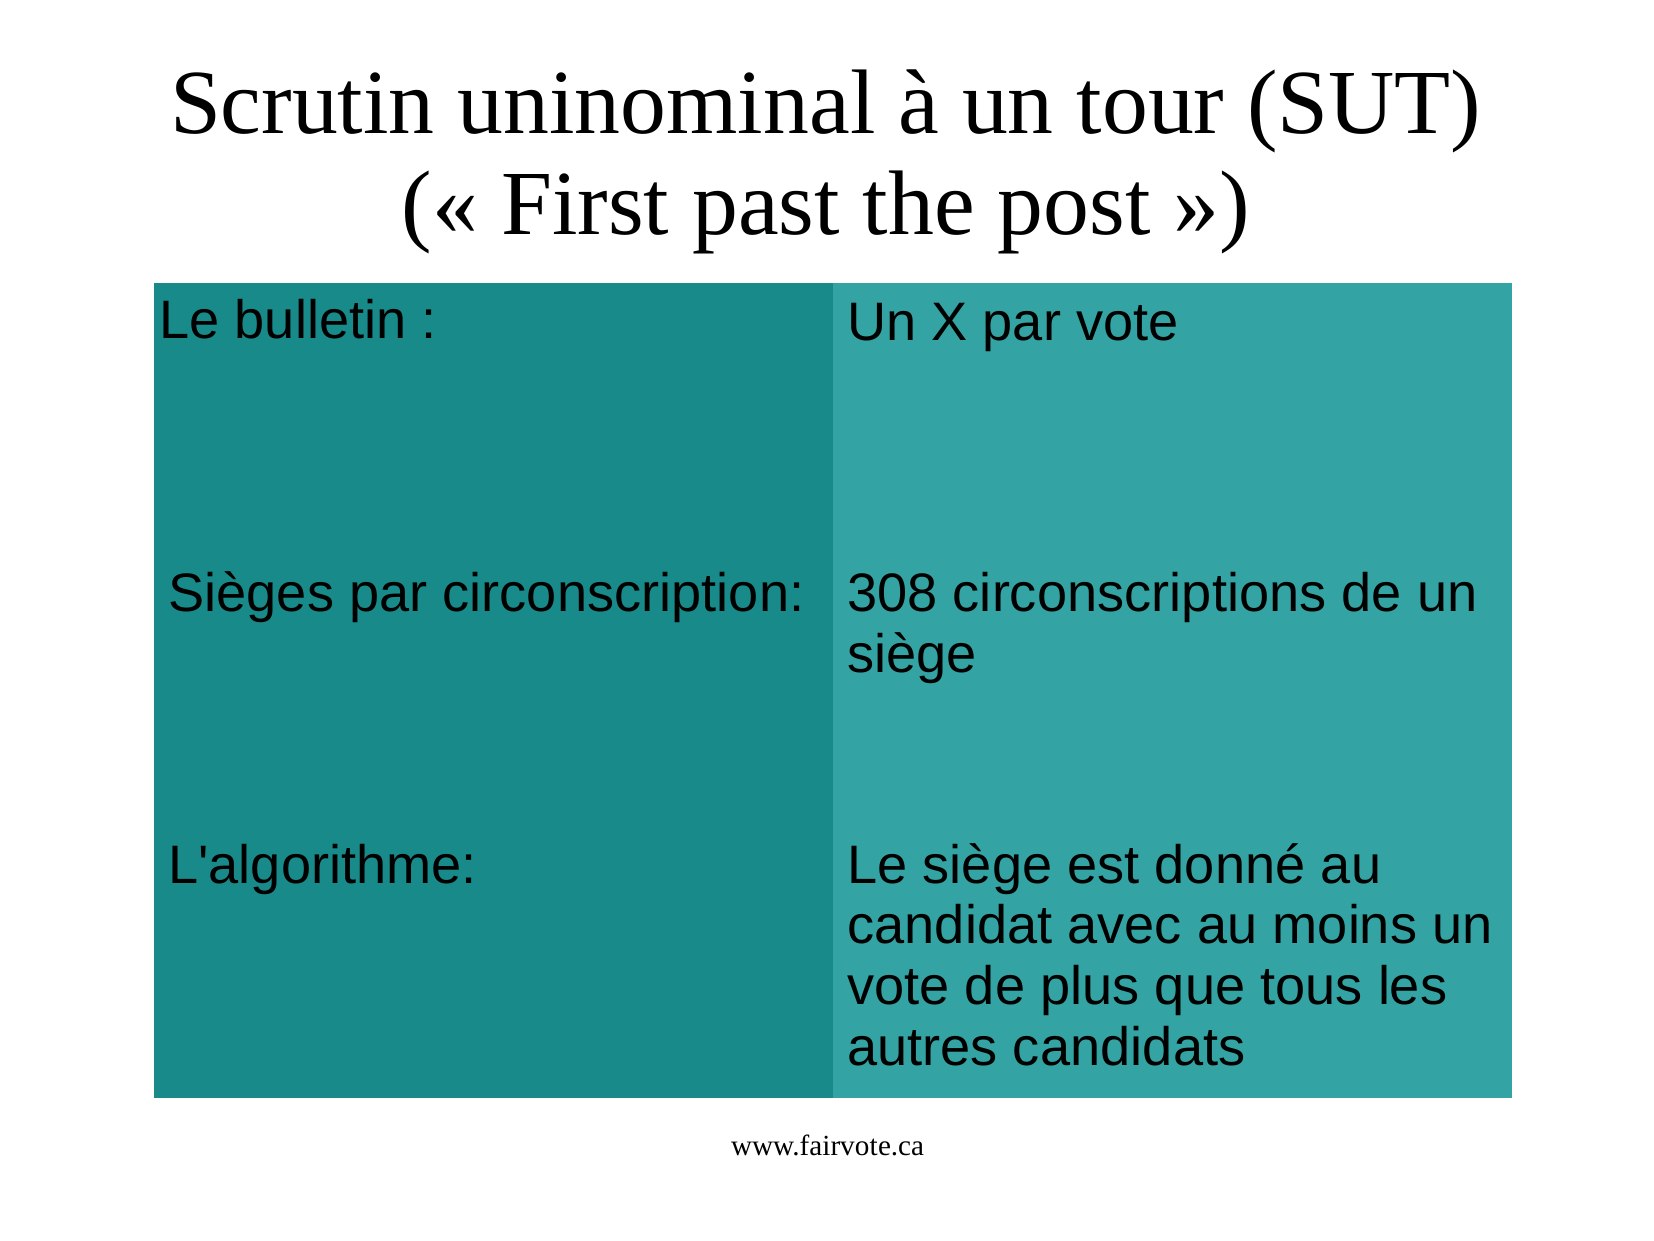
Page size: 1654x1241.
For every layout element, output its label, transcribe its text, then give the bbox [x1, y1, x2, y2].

table_cell L'algorithme: [154, 827, 833, 1098]
title Scrutin uninominal à un tour (SUT) (« First past the post ») [82, 51, 1571, 255]
table_cell Le siège est donné au candidat avec au moins un vote de plus que tous les autres candidats [833, 827, 1512, 1098]
table_header Un X par vote [833, 283, 1512, 555]
table_cell Sièges par circonscription: [154, 555, 833, 827]
table_header Le bulletin : [154, 283, 833, 555]
table_cell 308 circonscriptions de un siège [833, 555, 1512, 827]
